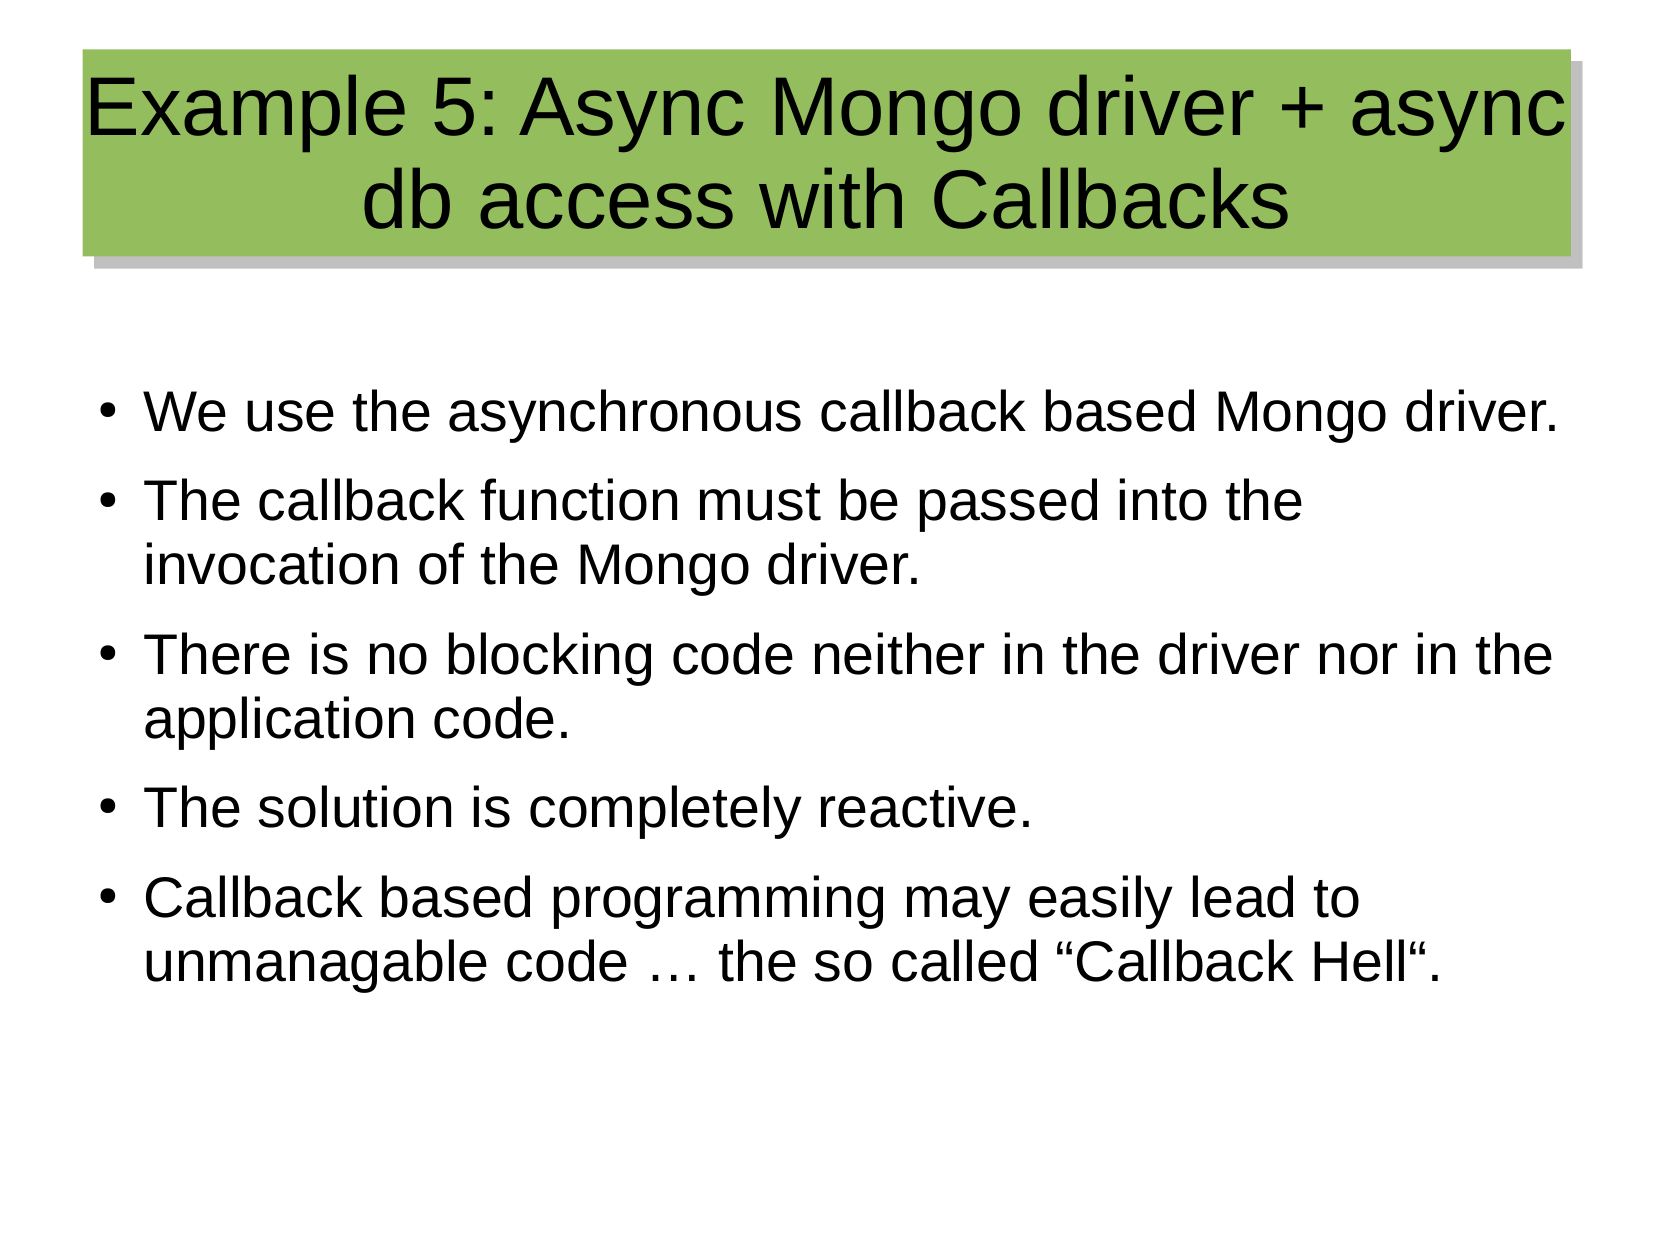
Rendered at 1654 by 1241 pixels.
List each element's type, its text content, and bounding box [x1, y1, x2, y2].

title Example 5: Async Mongo driver + async db access with Callbacks [82, 49, 1571, 257]
list We use the asynchronous callback based Mongo driver. The callback function must be passed into the invocation of the Mongo driver. There is no blocking code neither in the driver nor in the application code. The solution is completely reactive. Callback based programming may easily lead to unmanagable code … the so called “Callback Hell“. [82, 290, 1571, 1010]
